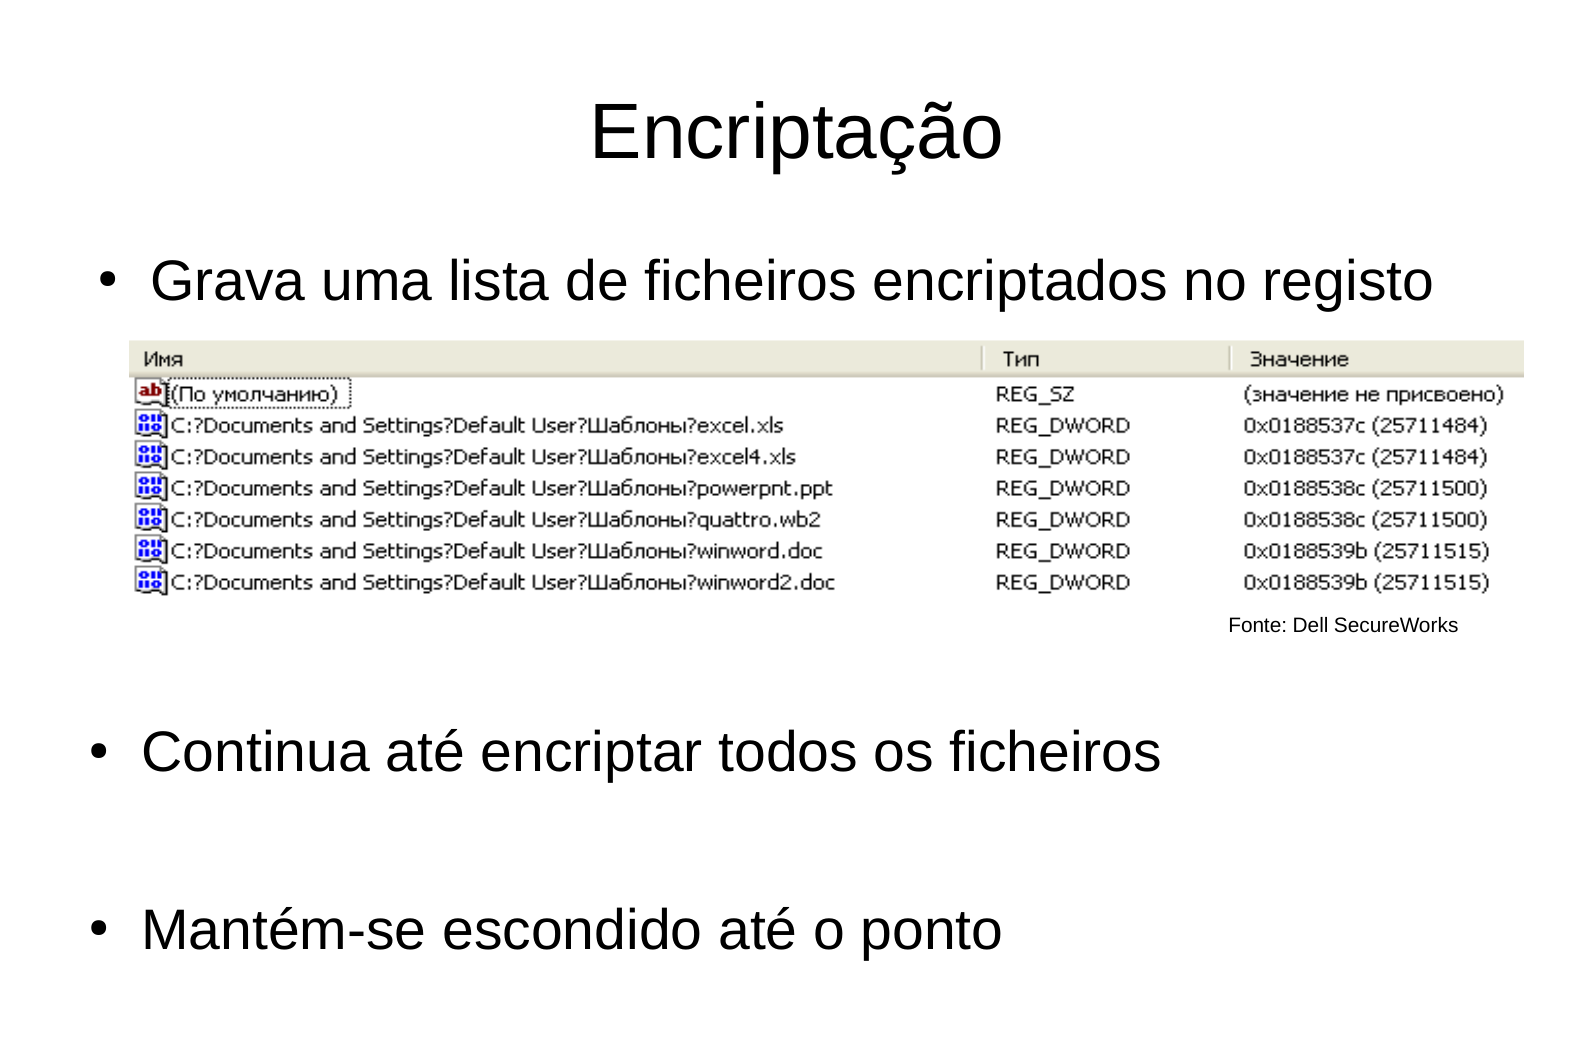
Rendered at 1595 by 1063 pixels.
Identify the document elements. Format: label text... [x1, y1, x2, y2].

title Encriptação [79, 42, 1515, 220]
picture [129, 339, 1524, 603]
list Fonte: Dell SecureWorks [1157, 614, 1492, 667]
list Continua até encriptar todos os ficheiros Mantém-se escondido até o ponto [70, 720, 1506, 1063]
list Grava uma lista de ficheiros encriptados no registo [79, 248, 1515, 584]
